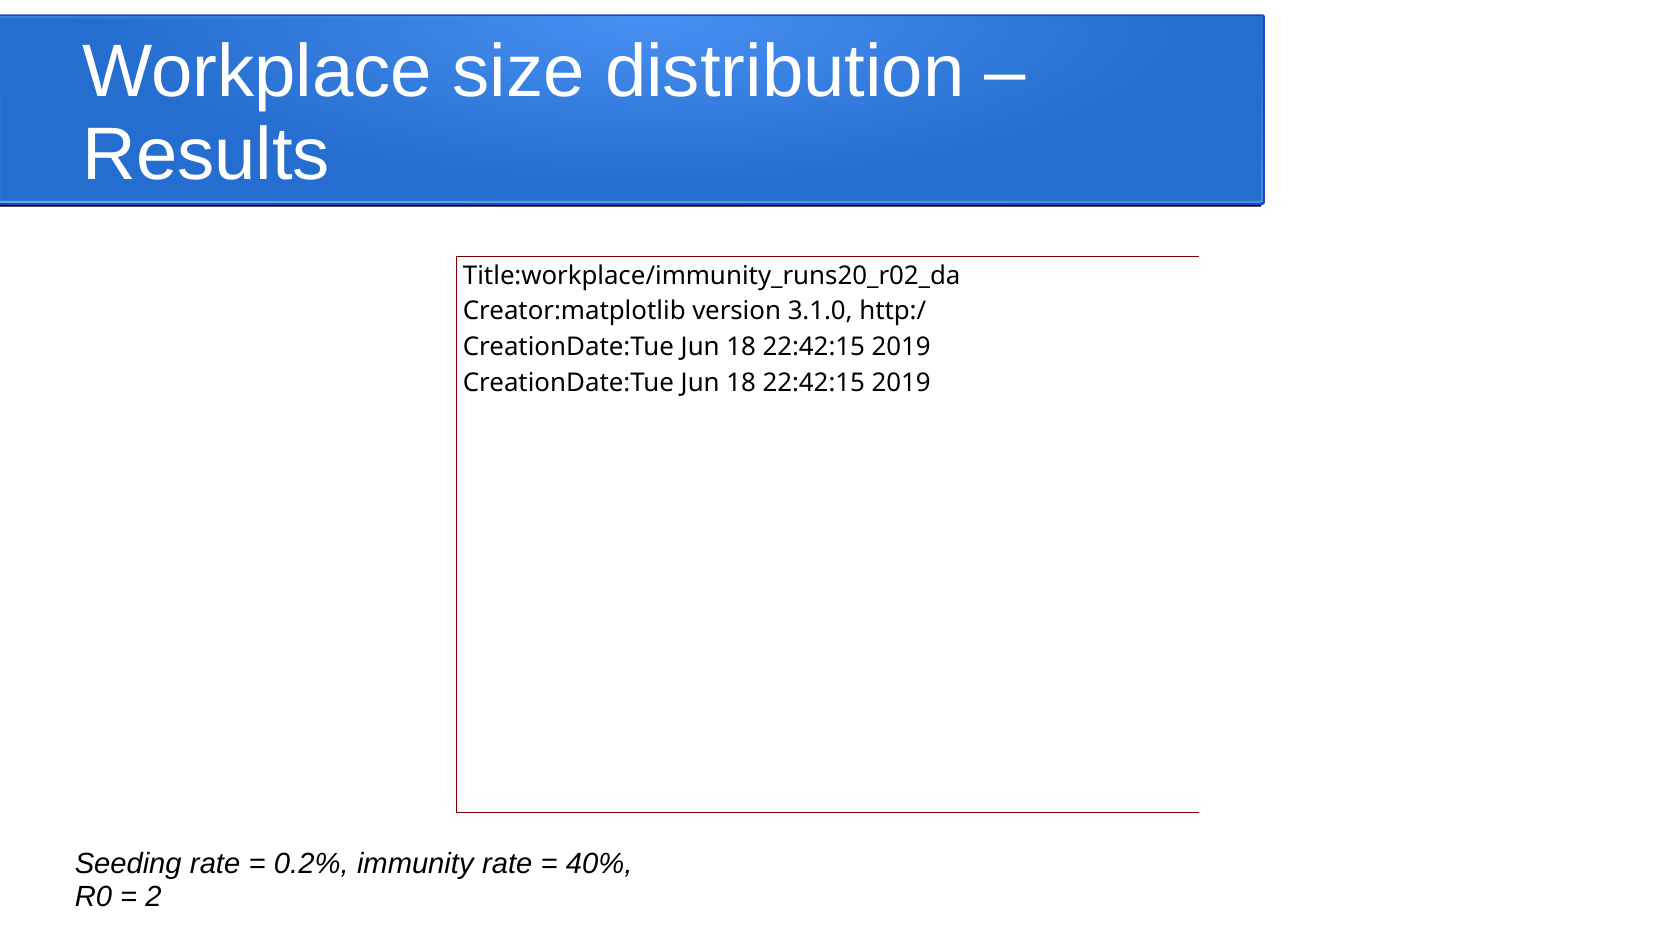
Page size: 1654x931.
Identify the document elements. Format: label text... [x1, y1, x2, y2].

title Workplace size distribution – Results [82, 29, 1235, 196]
picture [454, 255, 1199, 813]
text_box Seeding rate = 0.2%, immunity rate = 40%, R0 = 2 [60, 840, 676, 931]
